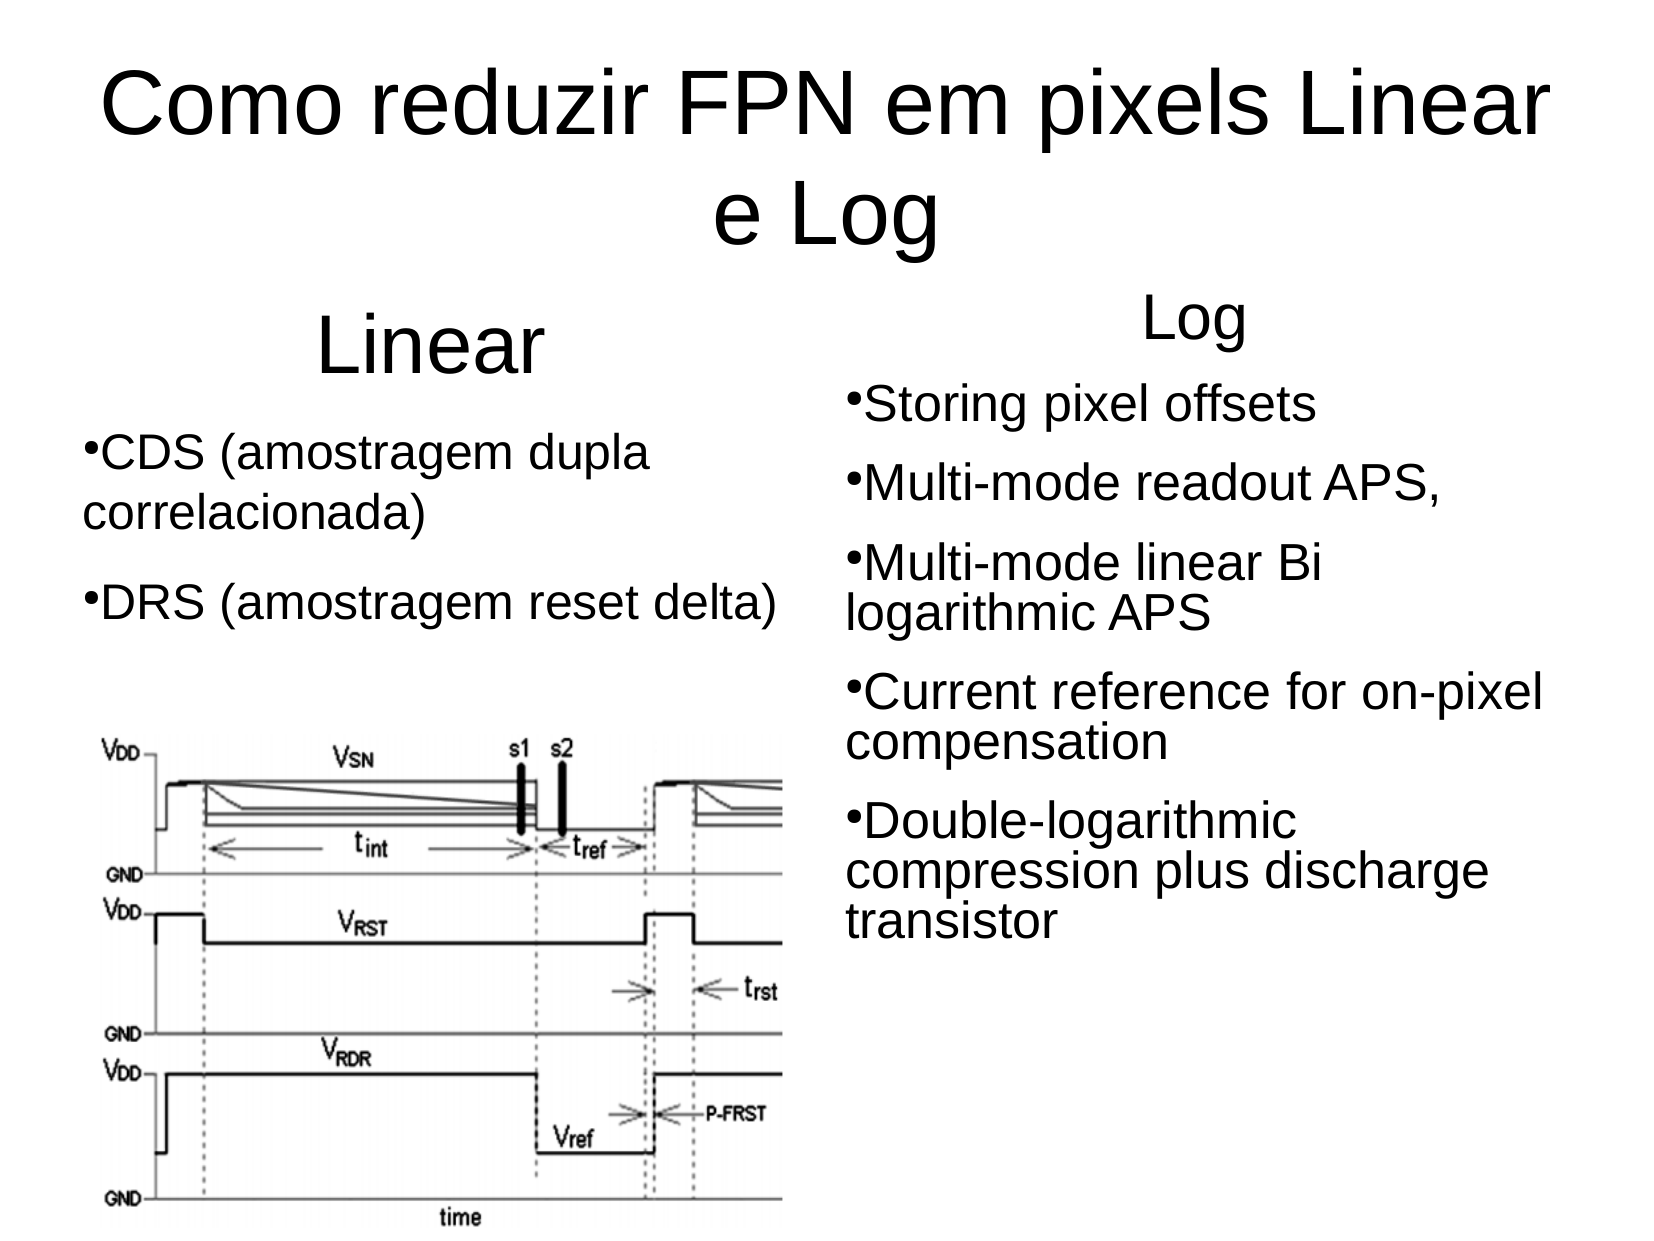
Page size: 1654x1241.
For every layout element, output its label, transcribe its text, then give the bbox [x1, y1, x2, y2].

title Como reduzir FPN em pixels Linear e Log [82, 49, 1571, 257]
list Linear CDS (amostragem dupla correlacionada) DRS (amostragem reset delta) [82, 290, 809, 724]
picture [82, 724, 809, 1228]
list Log Storing pixel offsets Multi-mode readout APS, Multi-mode linear Bi logarithmic APS Current reference for on-pixel compensation Double-logarithmic compression plus discharge transistor [845, 290, 1572, 1010]
